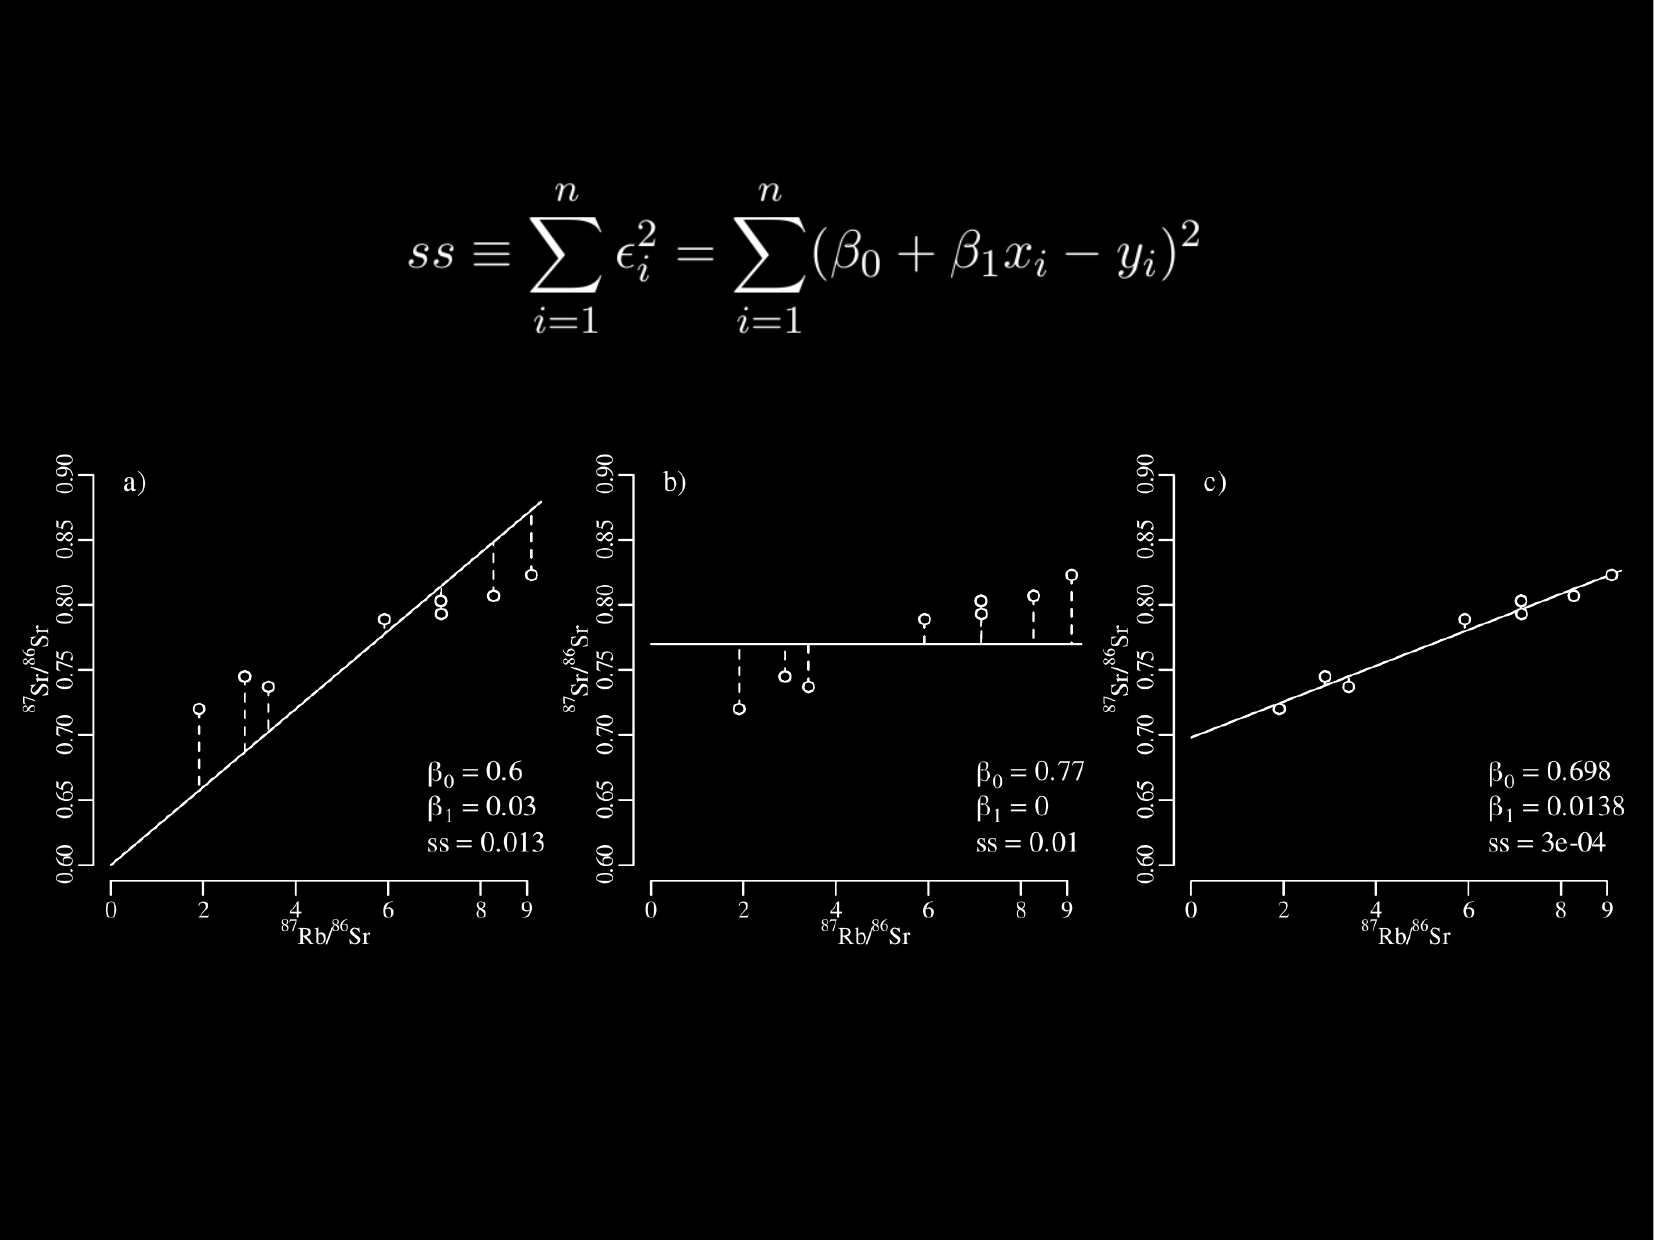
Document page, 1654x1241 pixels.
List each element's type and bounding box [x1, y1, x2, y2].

picture [397, 167, 1229, 343]
picture [5, 425, 1636, 954]
